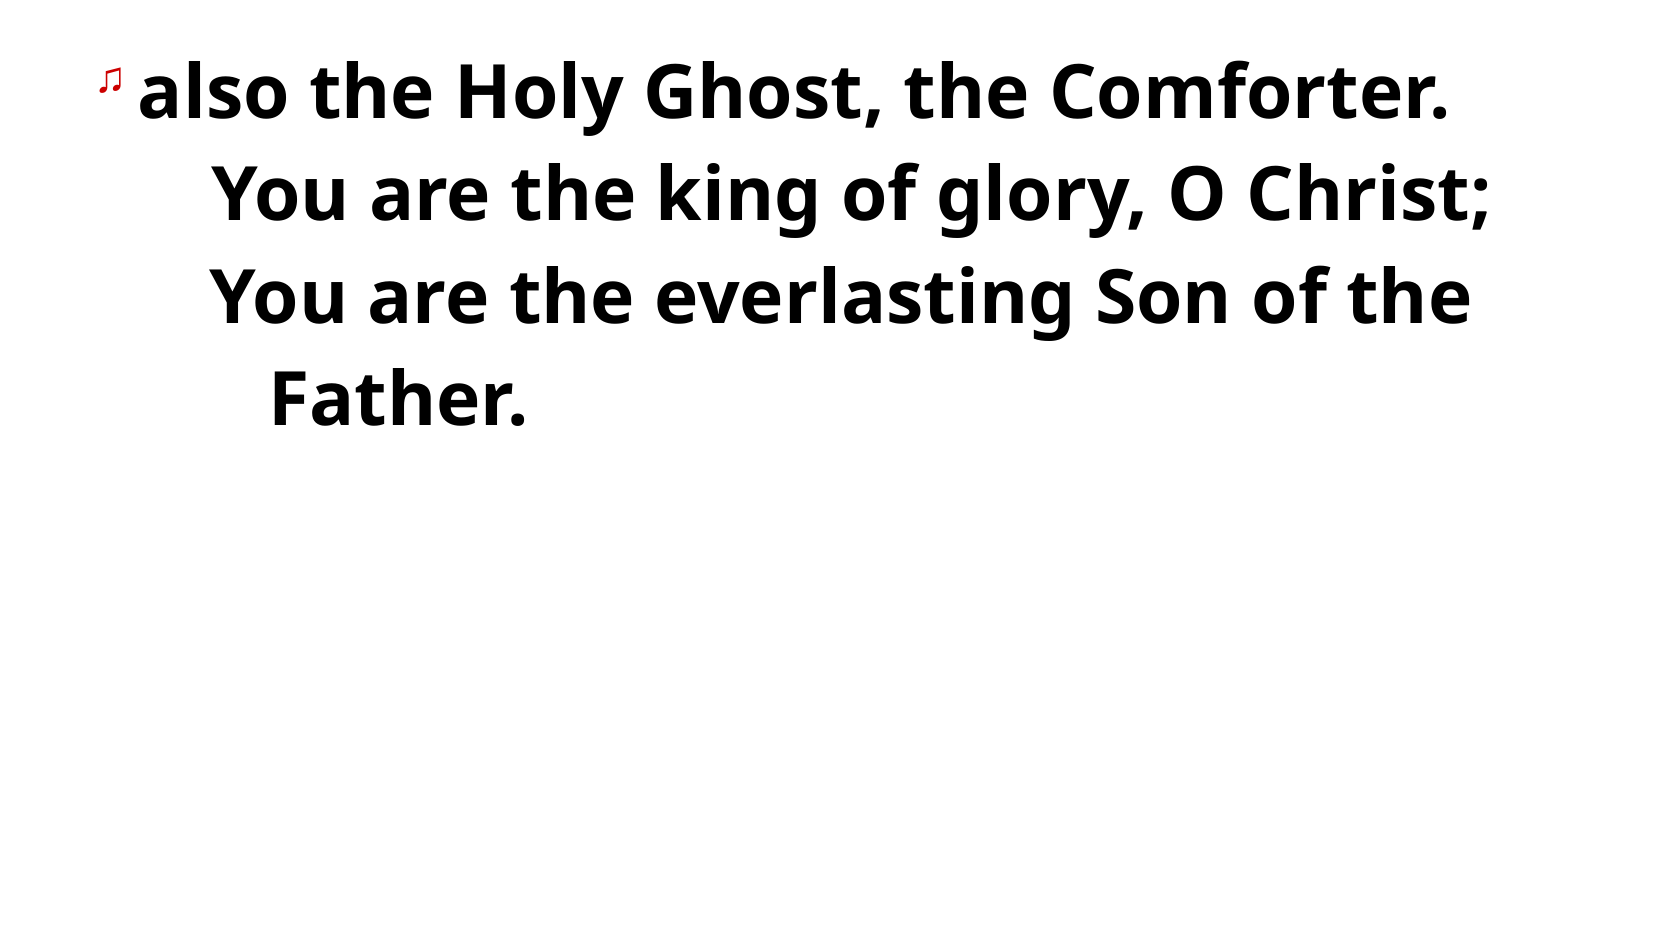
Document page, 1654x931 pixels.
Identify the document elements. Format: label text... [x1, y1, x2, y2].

text_box ♫ also the Holy Ghost, the Comforter. You are the king of glory, O Christ; You are the everlasting Son of the Father. [60, 30, 1591, 445]
